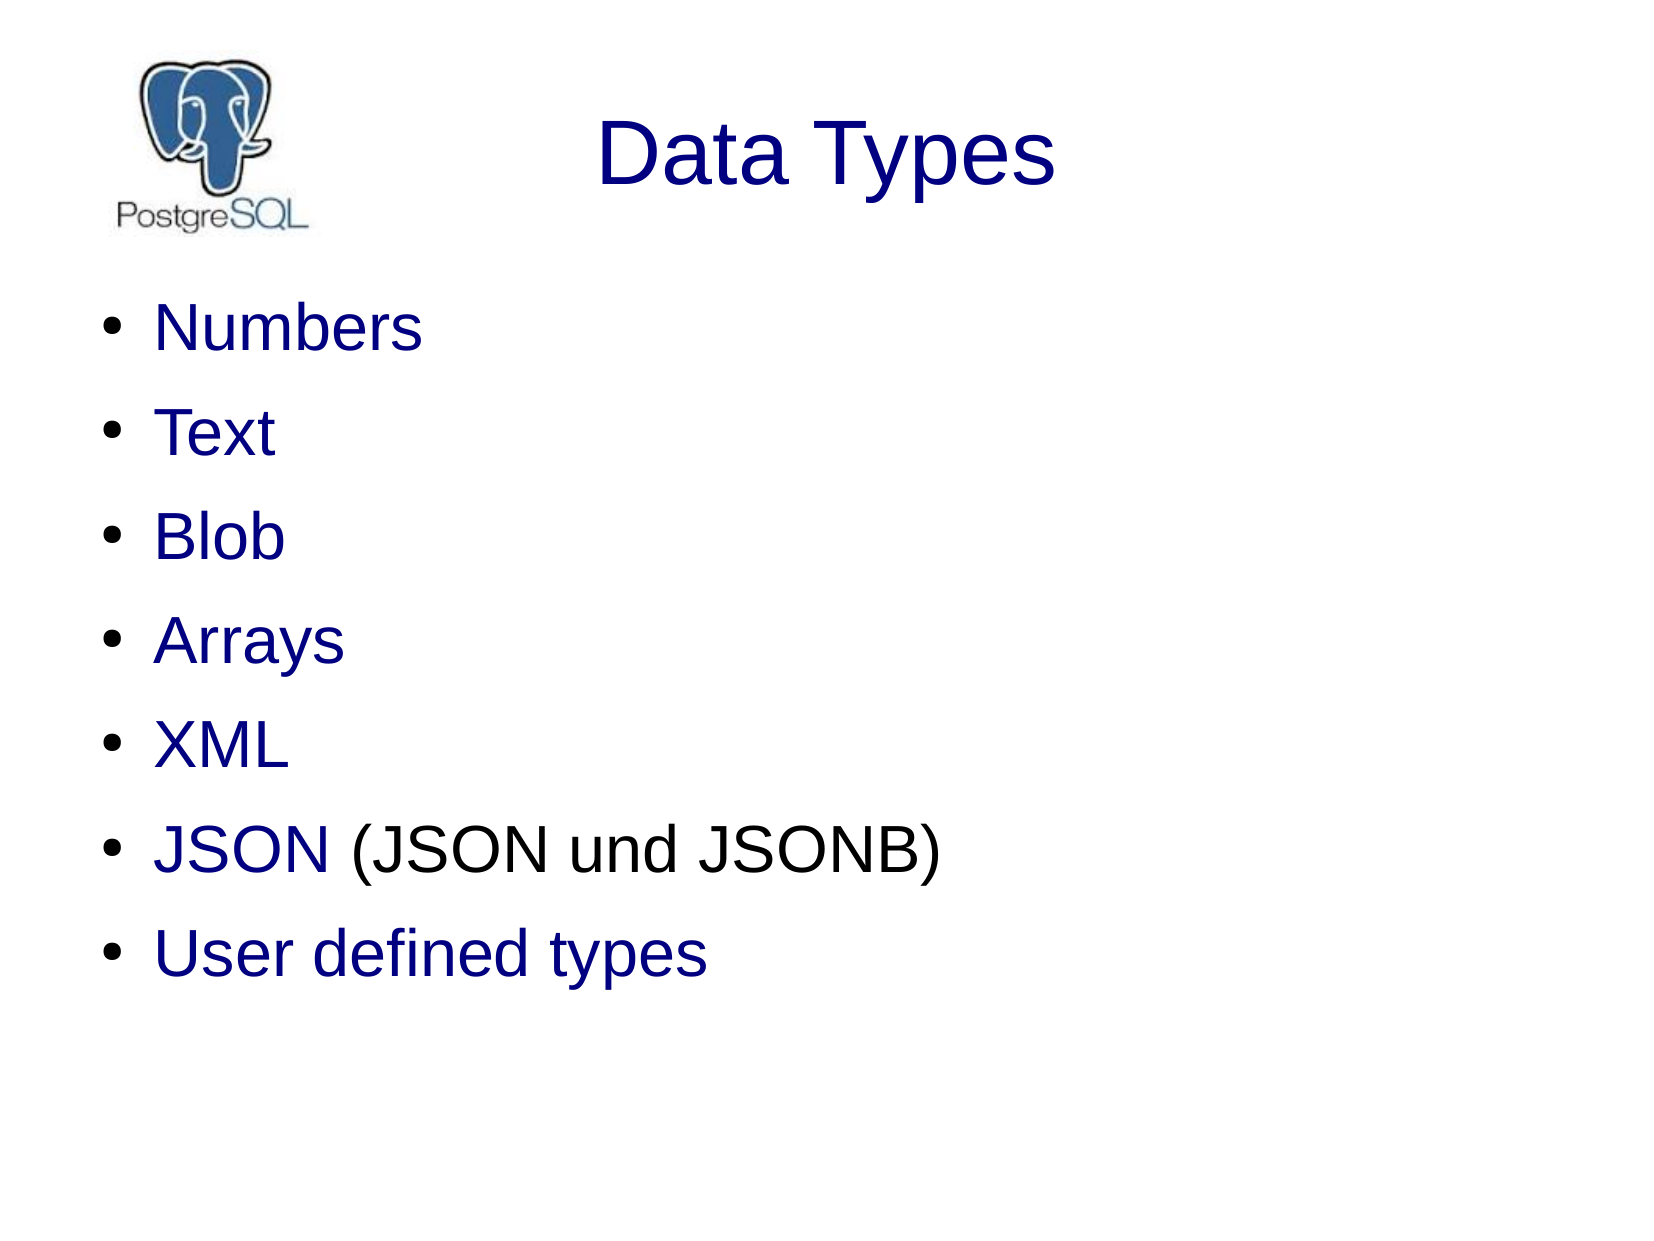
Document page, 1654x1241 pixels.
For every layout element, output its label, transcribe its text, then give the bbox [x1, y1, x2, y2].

list Numbers Text Blob Arrays XML JSON (JSON und JSONB) User defined types [82, 290, 1538, 1010]
picture [59, 50, 356, 237]
title Data Types [82, 49, 1571, 257]
